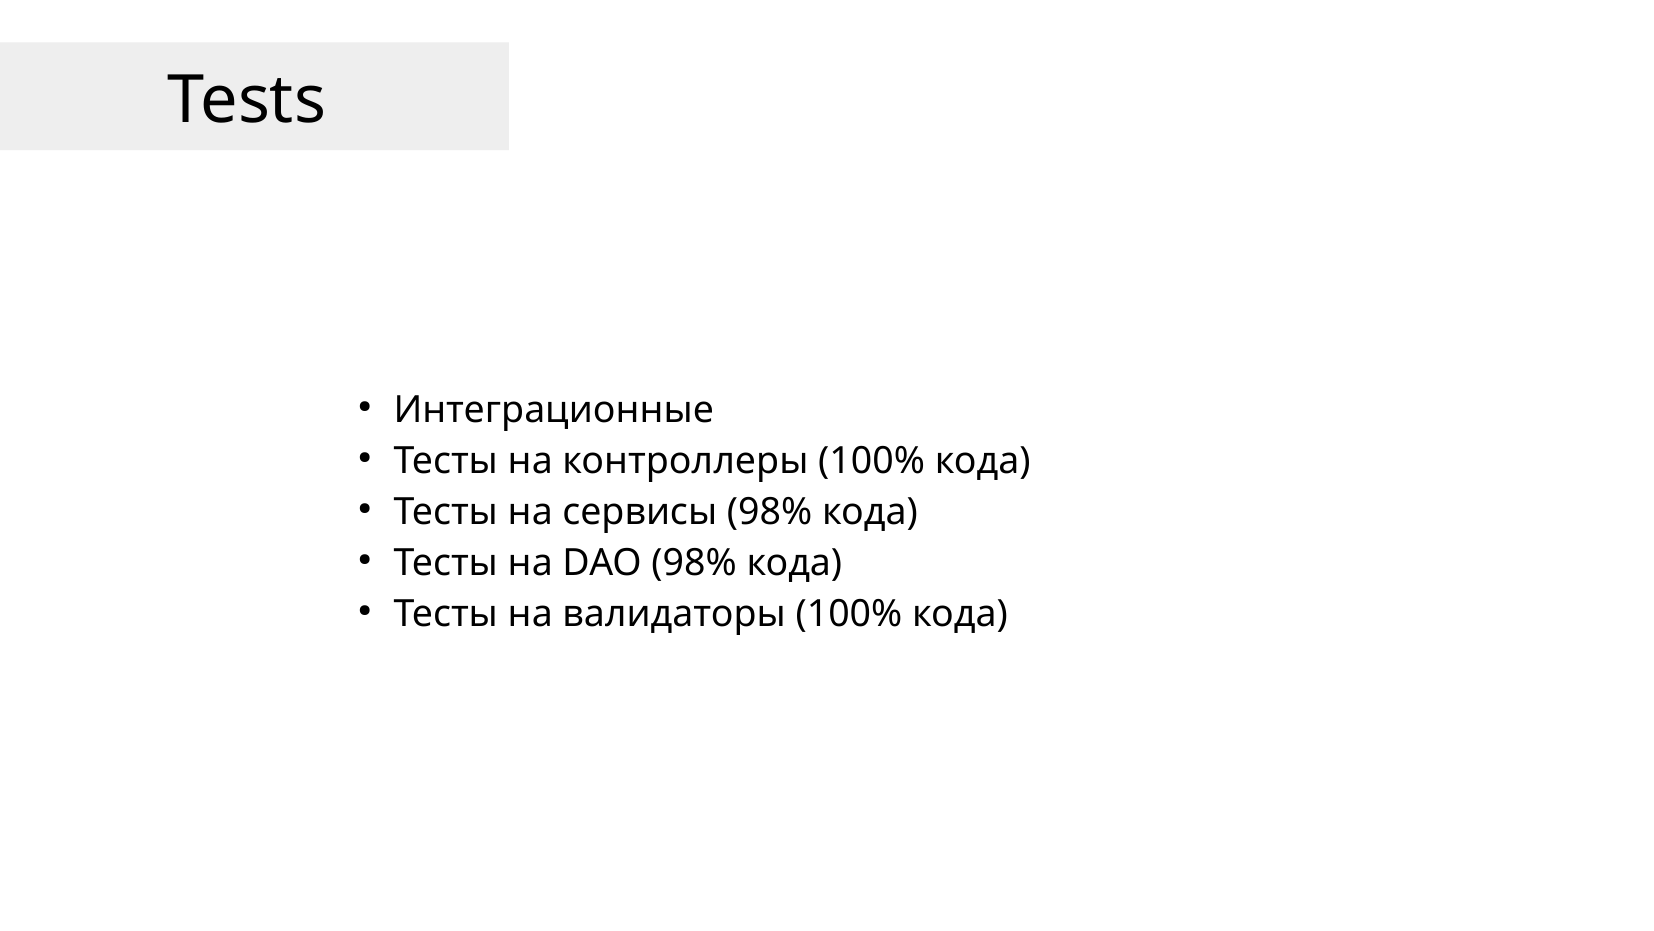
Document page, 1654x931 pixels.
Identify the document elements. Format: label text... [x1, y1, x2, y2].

title Tests [0, 42, 509, 151]
text_box Интеграционные Тесты на контроллеры (100% кода) Тесты на сервисы (98% кода) Тесты на DAO (98% кода) Тесты на валидаторы (100% кода) [343, 375, 1261, 610]
